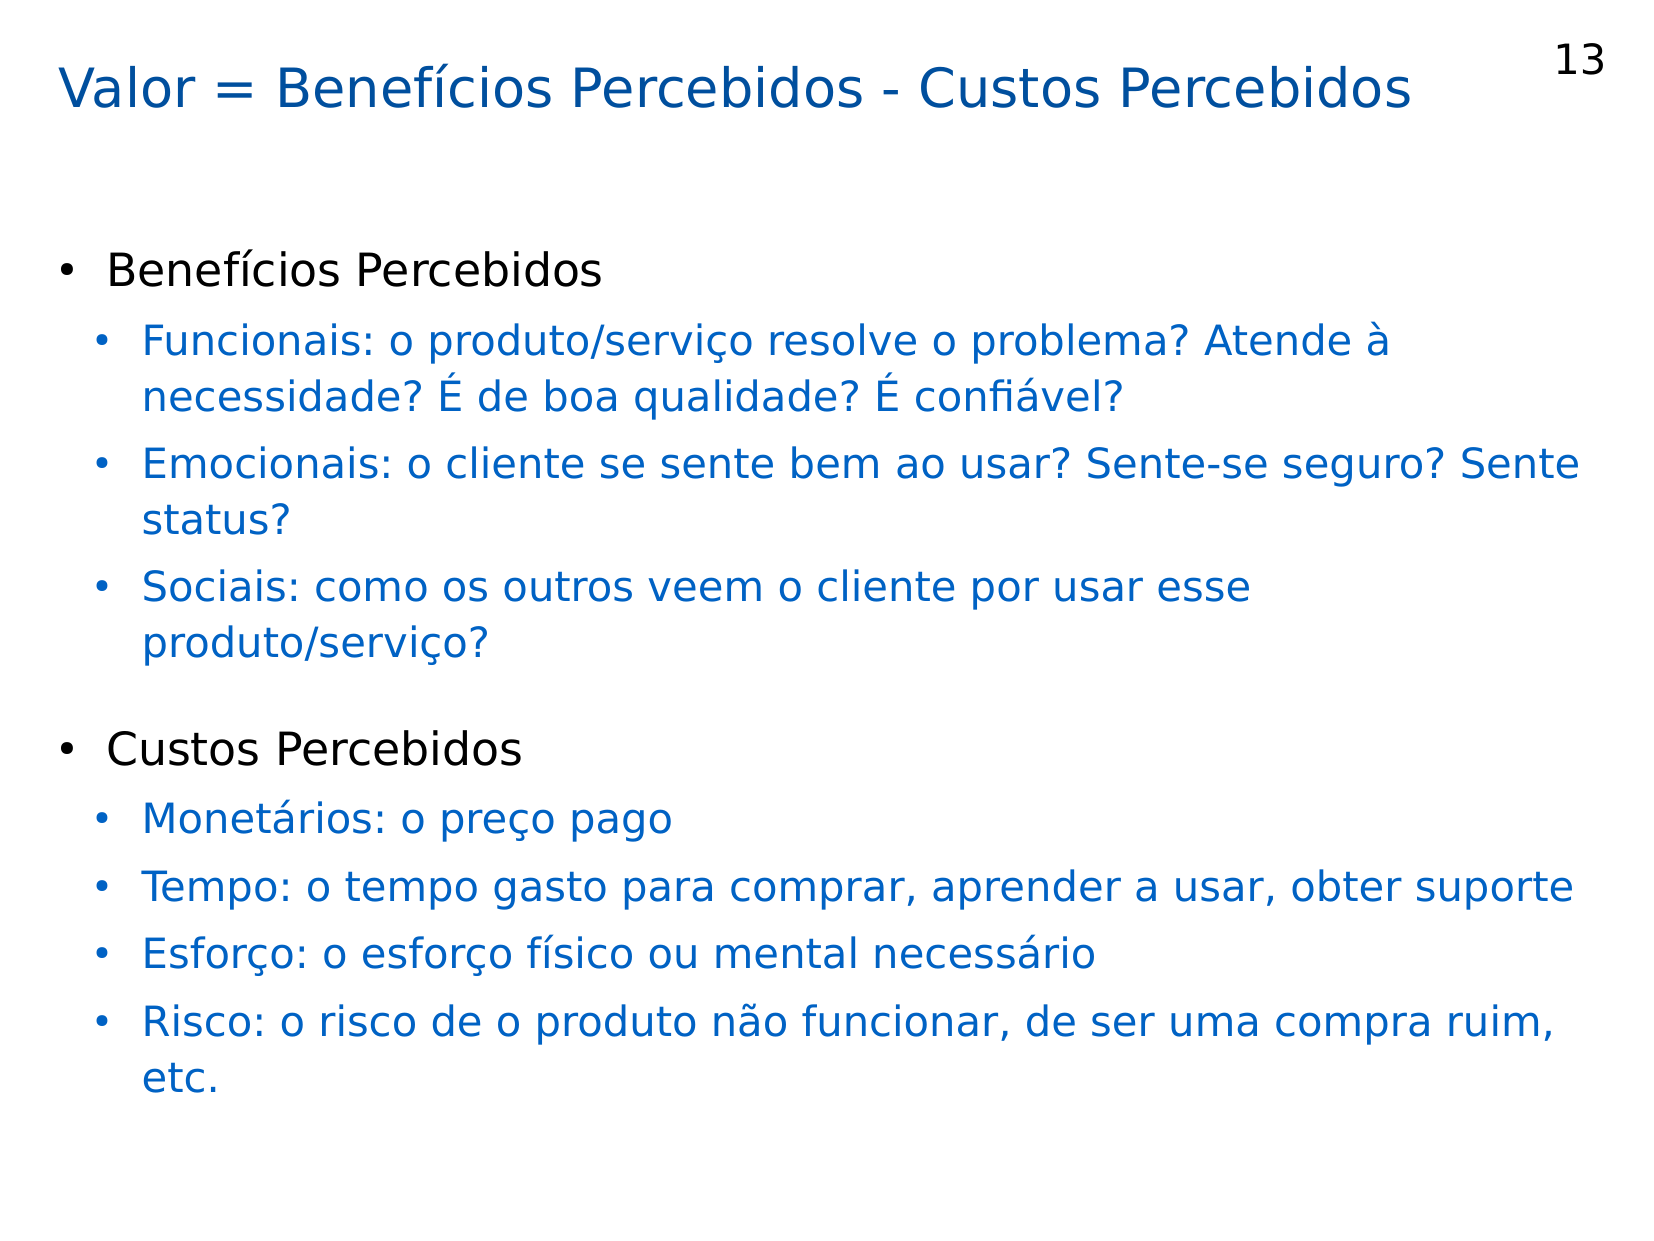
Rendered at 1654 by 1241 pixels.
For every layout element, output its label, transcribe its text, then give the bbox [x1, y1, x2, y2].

list Benefícios Percebidos Funcionais: o produto/serviço resolve o problema? Atende à necessidade? É de boa qualidade? É confiável? Emocionais: o cliente se sente bem ao usar? Sente-se seguro? Sente status? Sociais: como os outros veem o cliente por usar esse produto/serviço? Custos Percebidos Monetários: o preço pago Tempo: o tempo gasto para comprar, aprender a usar, obter suporte Esforço: o esforço físico ou mental necessário Risco: o risco de o produto não funcionar, de ser uma compra ruim, etc. [59, 236, 1595, 1211]
title Valor = Benefícios Percebidos - Custos Percebidos [59, 29, 1506, 148]
